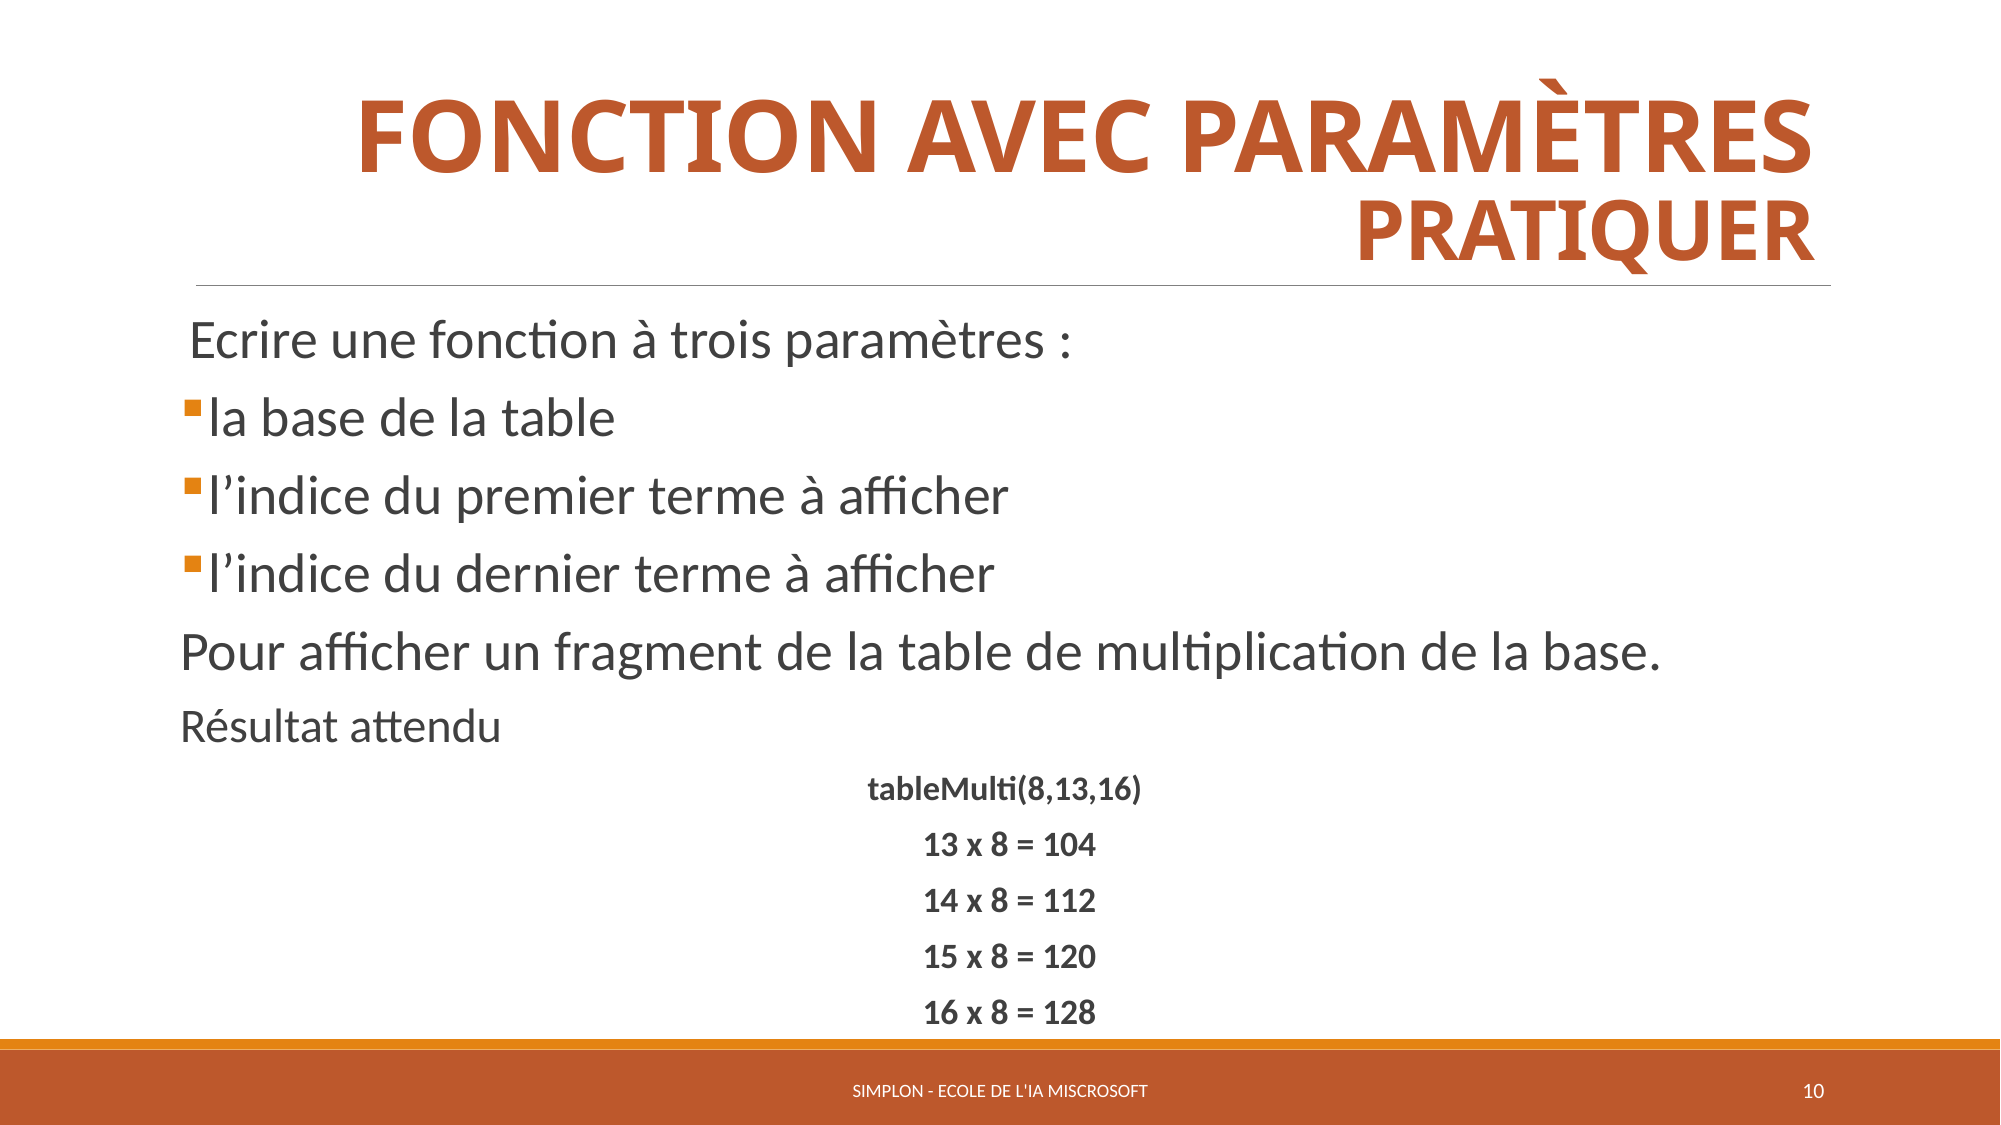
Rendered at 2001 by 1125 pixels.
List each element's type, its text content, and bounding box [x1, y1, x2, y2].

text_box Simplon - Ecole de l'IA Miscrosoft [604, 1059, 1396, 1120]
text_box Ecrire une fonction à trois paramètres : la base de la table l’indice du premier terme à afficher l’indice du dernier terme à afficher Pour afficher un fragment de la table de multiplication de la base. Résultat attendu tableMulti(8,13,16) 13 x 8 = 104 14 x 8 = 112 15 x 8 = 120 16 x 8 = 128 [180, 302, 1830, 1047]
text_box FONCTION AVEC PARAMÈTRES PRATIQUER [180, 47, 1830, 285]
text_box <numéro> [1624, 1059, 1840, 1120]
